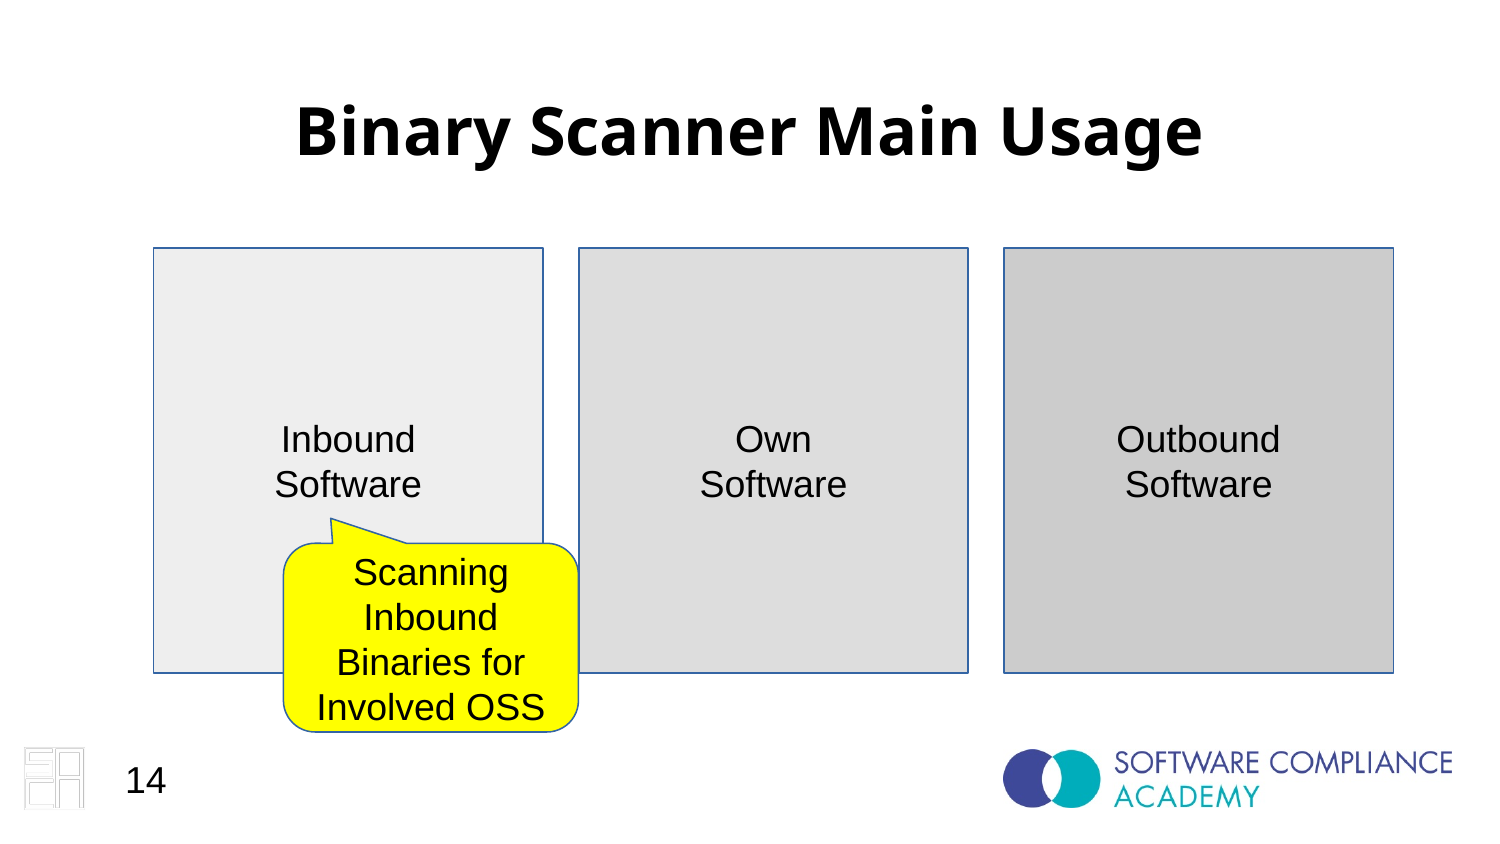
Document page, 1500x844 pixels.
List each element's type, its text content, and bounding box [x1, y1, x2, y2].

text_box Own Software [578, 248, 969, 673]
picture [1003, 749, 1452, 808]
text_box Outbound Software [1003, 248, 1394, 673]
text_box Inbound Software [153, 248, 543, 673]
picture [23, 746, 86, 811]
text_box Scanning Inbound Binaries for Involved OSS [283, 518, 579, 732]
text_box Binary Scanner Main Usage [74, 39, 1425, 169]
